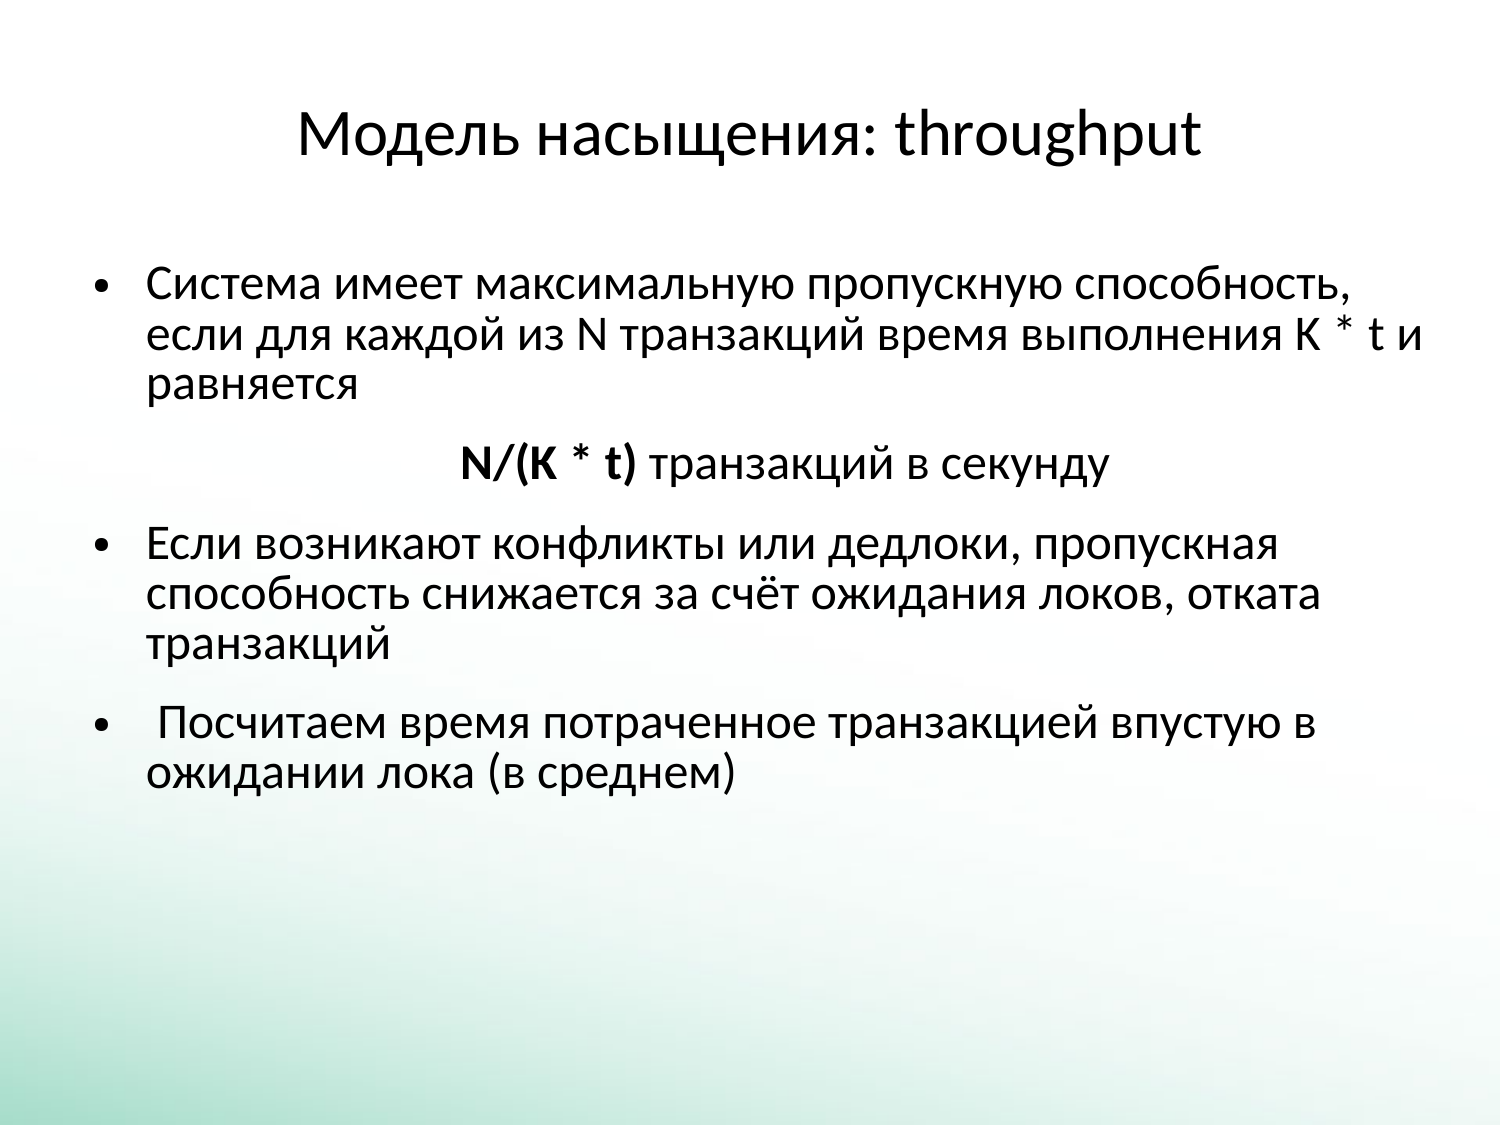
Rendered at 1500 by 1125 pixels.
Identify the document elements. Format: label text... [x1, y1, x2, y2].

list Система имеет максимальную пропускную способность, если для каждой из N транзакций время выполнения K * t и равняется N/(K * t) транзакций в секунду Если возникают конфликты или дедлоки, пропускная способность снижается за счёт ожидания локов, отката транзакций Посчитаем время потраченное транзакцией впустую в ожидании лока (в среднем) [75, 262, 1425, 1005]
title Модель насыщения: throughput [75, 45, 1425, 233]
picture [0, 0, 1500, 1125]
